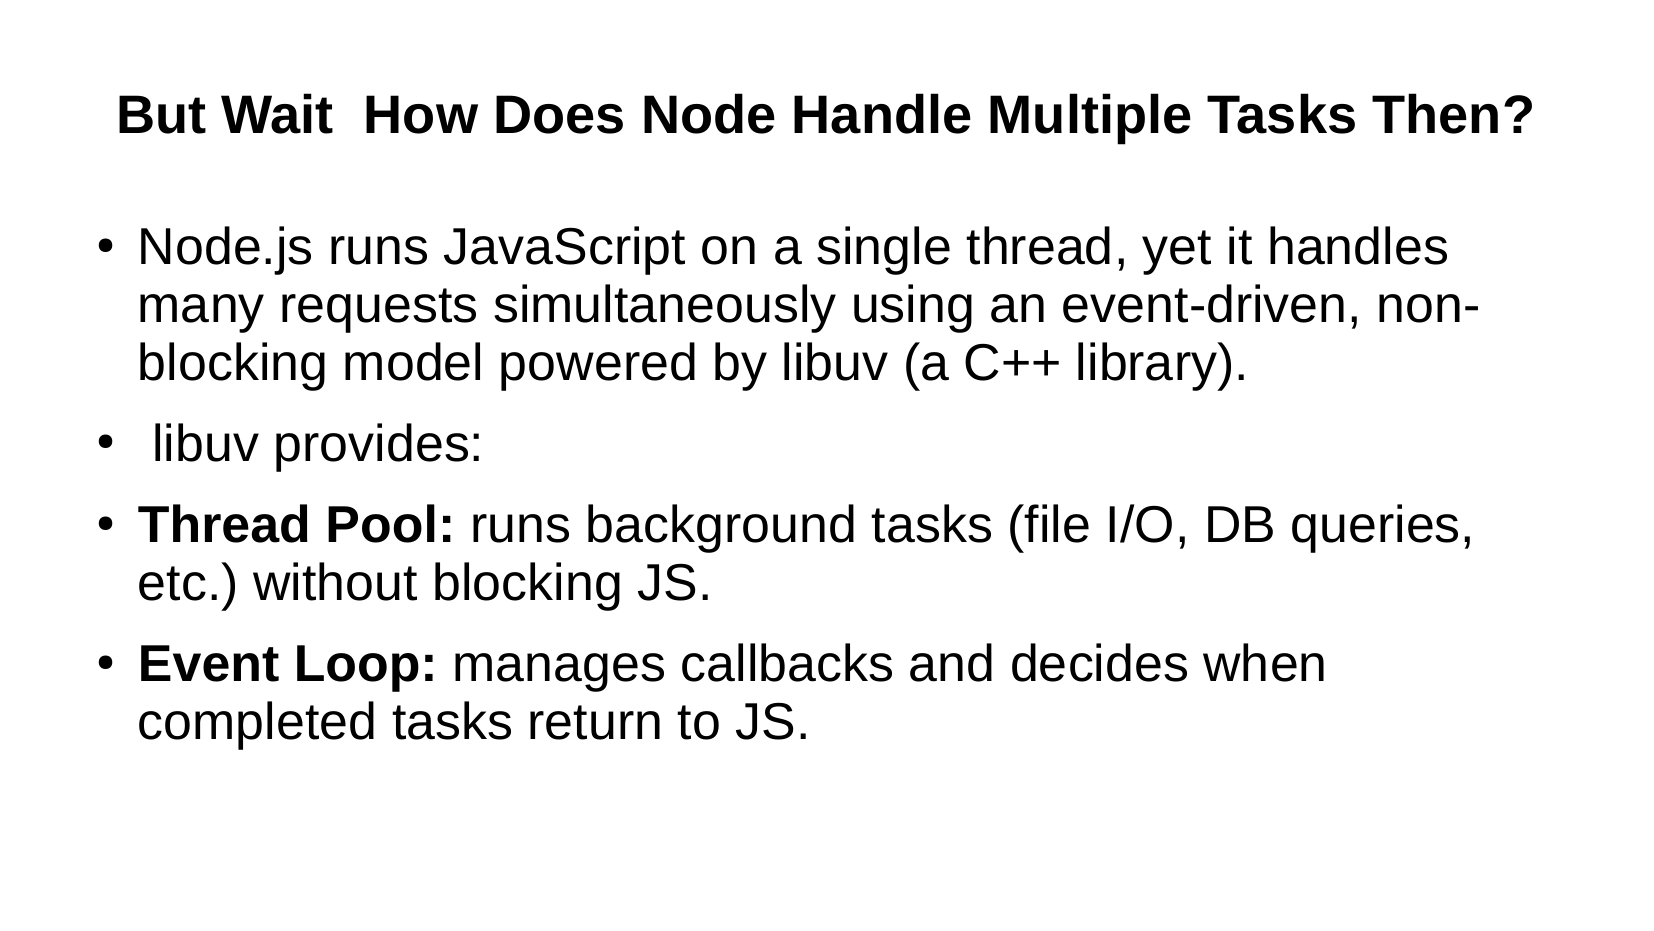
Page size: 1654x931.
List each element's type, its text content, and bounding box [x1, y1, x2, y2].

title But Wait How Does Node Handle Multiple Tasks Then? [82, 37, 1571, 193]
list Node.js runs JavaScript on a single thread, yet it handles many requests simultaneously using an event-driven, non-blocking model powered by libuv (a C++ library). libuv provides: Thread Pool: runs background tasks (file I/O, DB queries, etc.) without blocking JS. Event Loop: manages callbacks and decides when completed tasks return to JS. [82, 217, 1571, 758]
